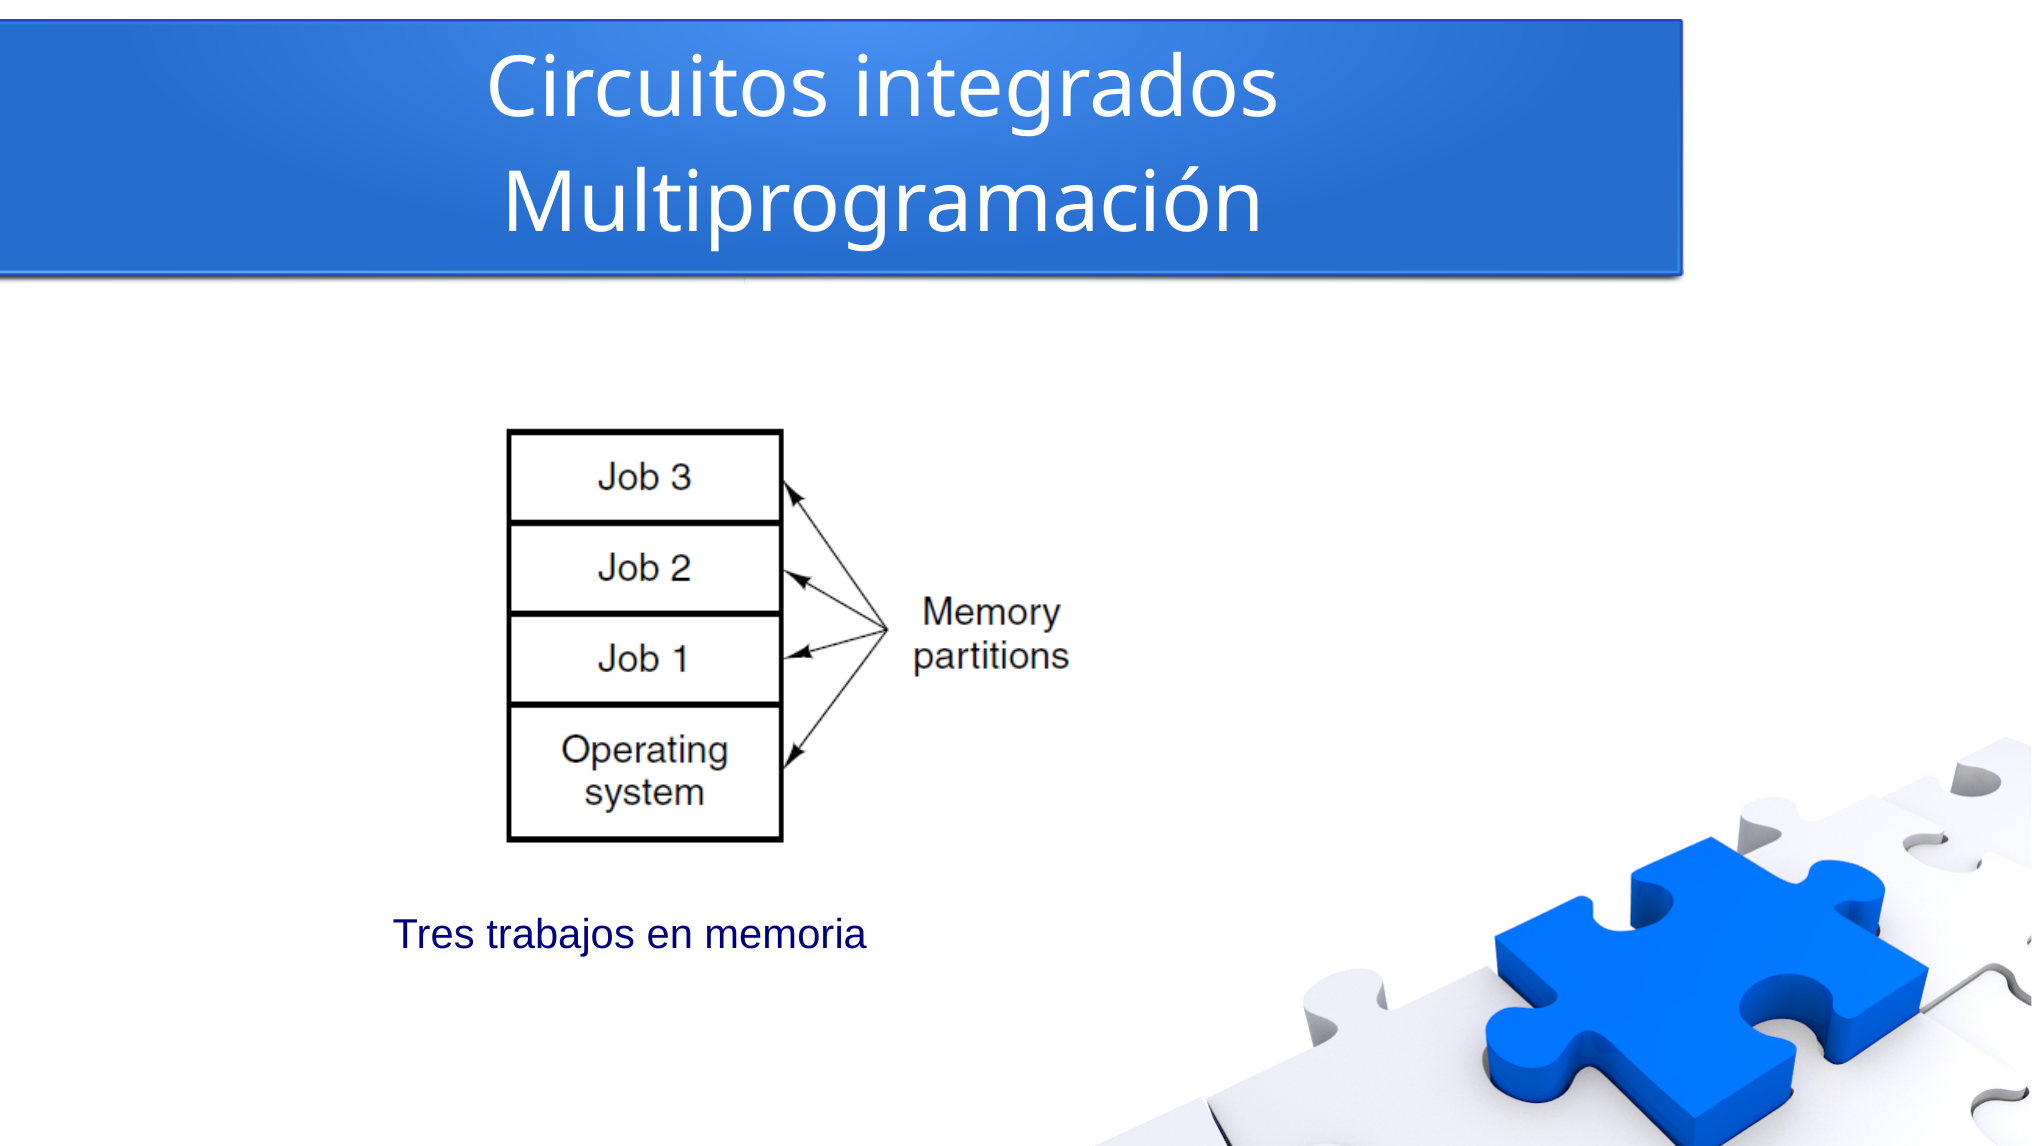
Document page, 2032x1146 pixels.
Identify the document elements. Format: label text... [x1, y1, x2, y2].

text_box Tres trabajos en memoria [377, 892, 1040, 968]
title Circuitos integrados Multiprogramación [101, 37, 1666, 246]
picture [0, 19, 1689, 284]
picture [449, 401, 2032, 1146]
